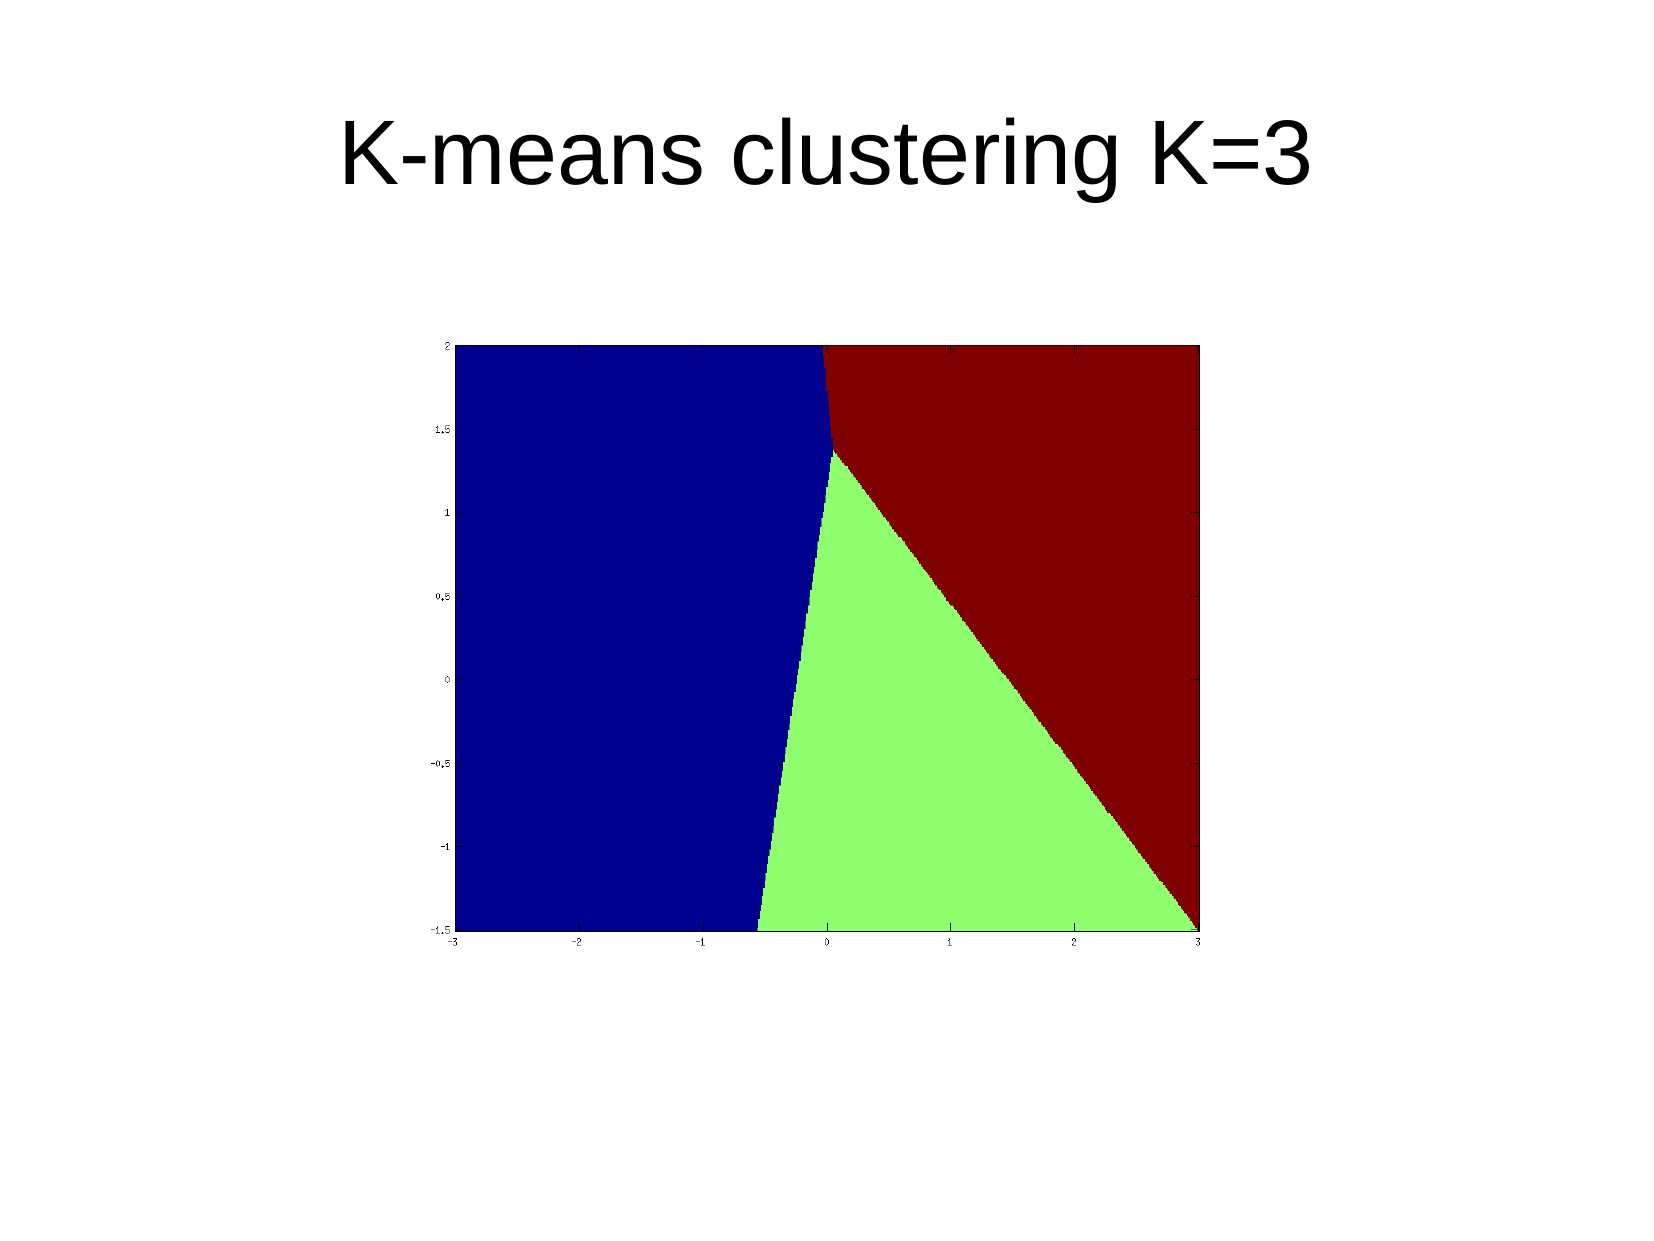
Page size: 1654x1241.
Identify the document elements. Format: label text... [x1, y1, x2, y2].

title K-means clustering K=3 [82, 49, 1571, 257]
picture [330, 290, 1290, 1010]
